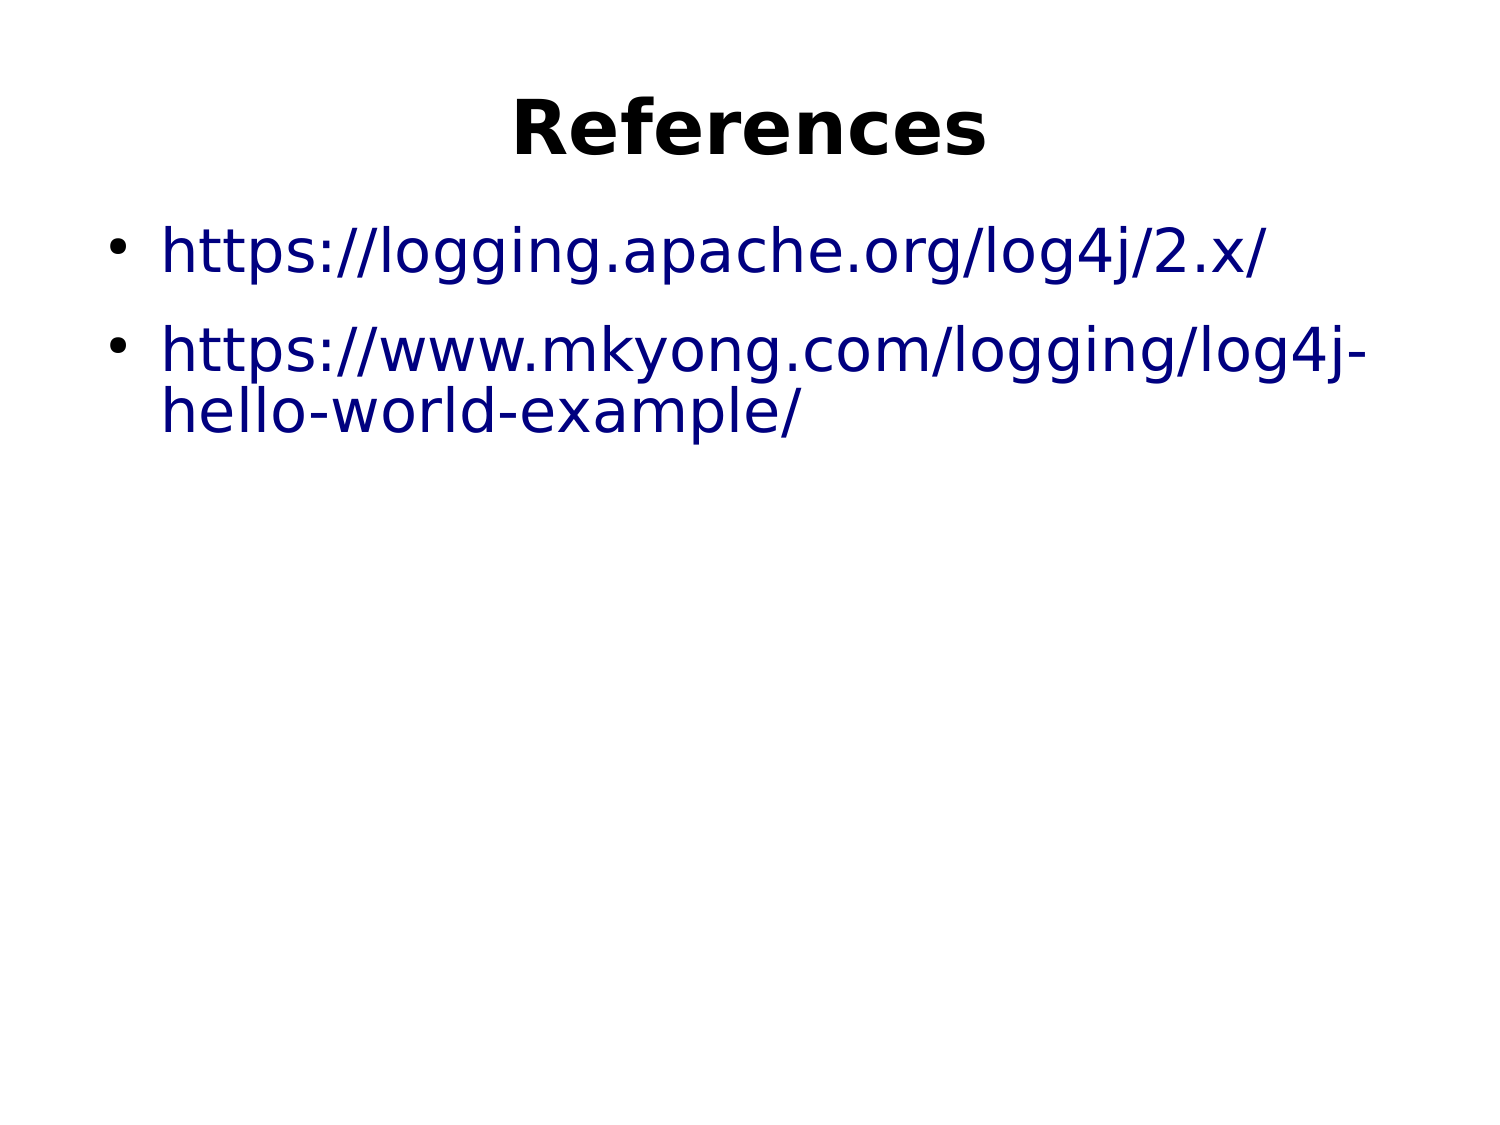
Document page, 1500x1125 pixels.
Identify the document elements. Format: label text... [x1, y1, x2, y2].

list https://logging.apache.org/log4j/2.x/ https://www.mkyong.com/logging/log4j-hello-world-example/ [75, 204, 1395, 1075]
title References [75, 44, 1425, 177]
